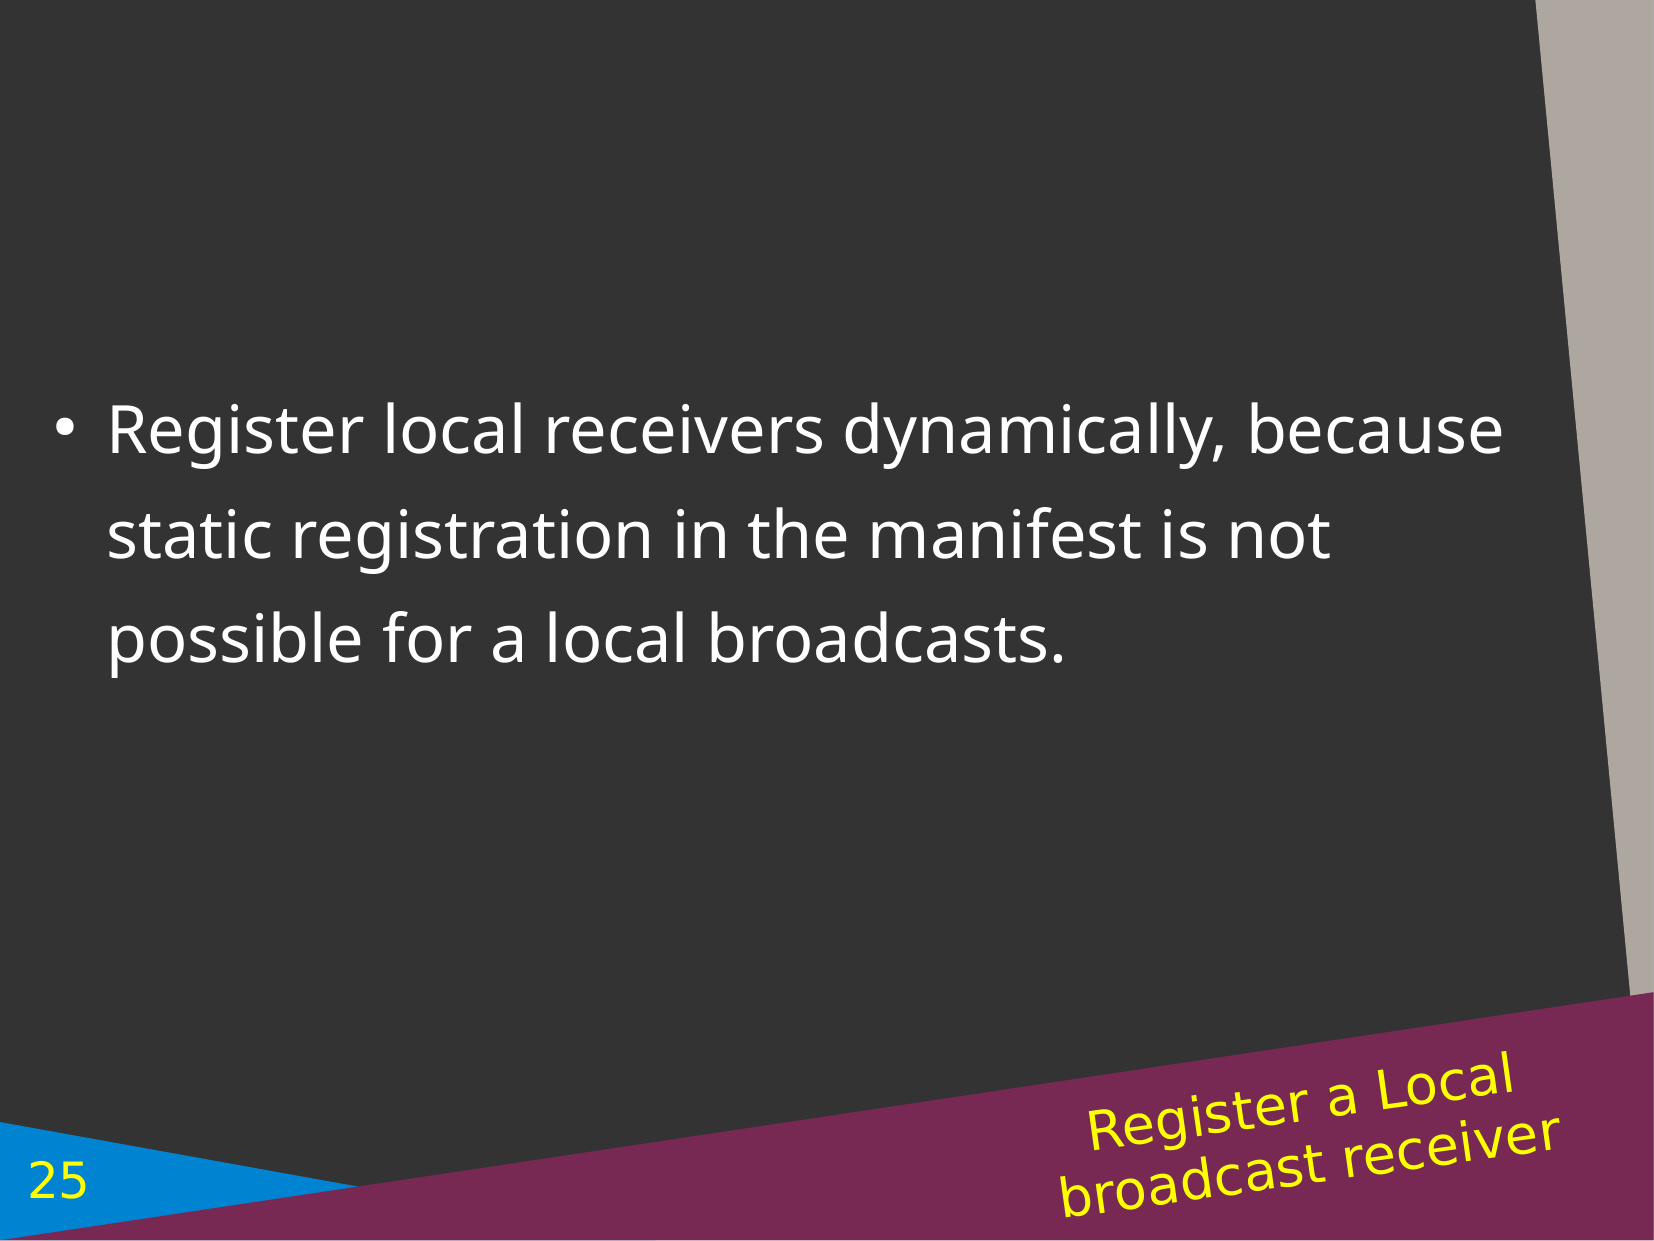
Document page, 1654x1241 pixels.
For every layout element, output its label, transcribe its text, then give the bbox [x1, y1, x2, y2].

list Register local receivers dynamically, because static registration in the manifest is not possible for a local broadcasts. [35, 59, 1524, 993]
title Register a Local broadcast receiver [956, 995, 1654, 1241]
